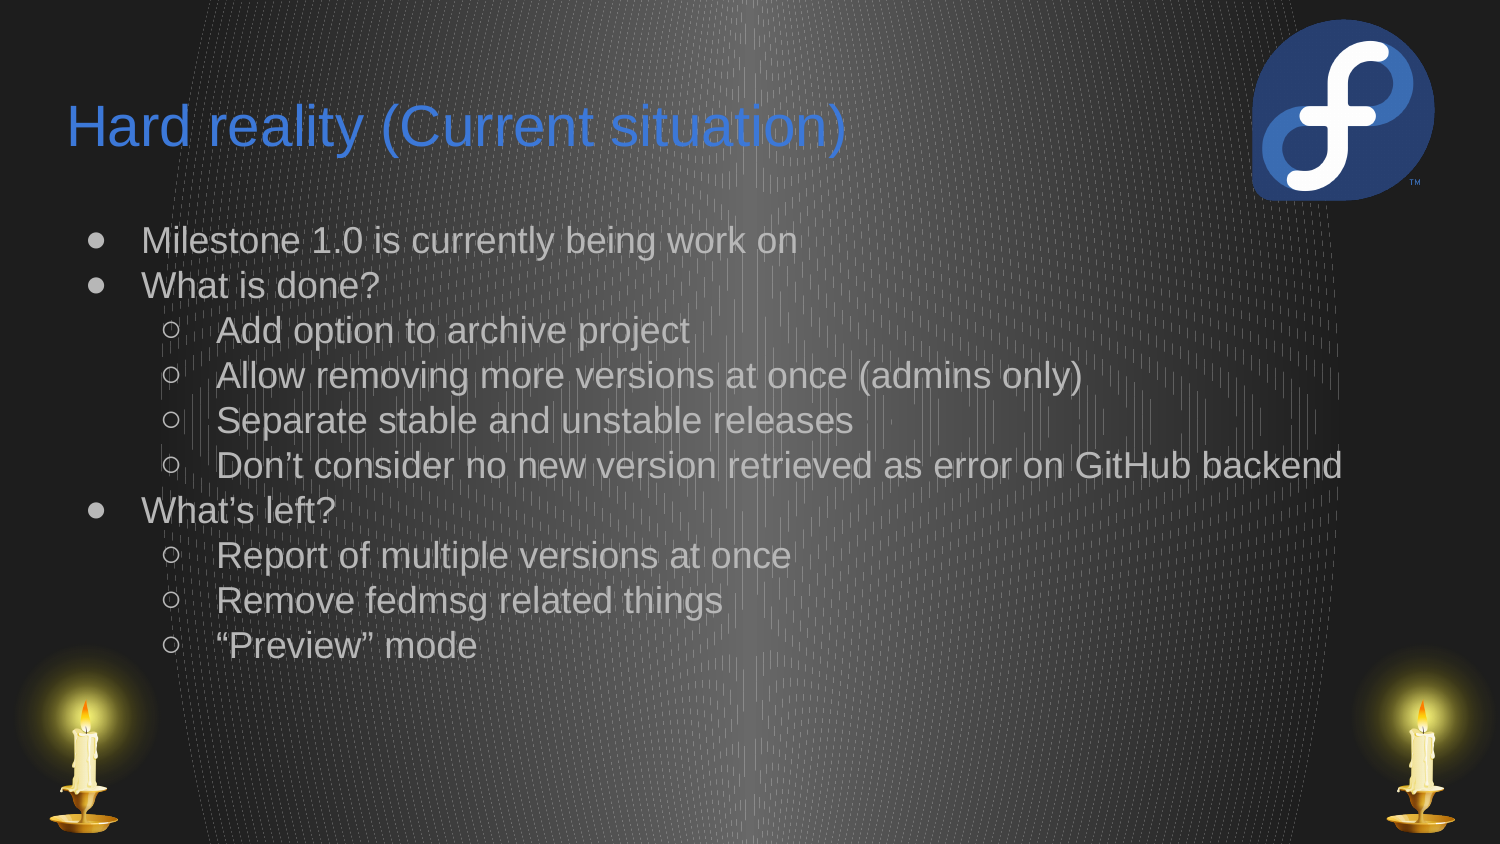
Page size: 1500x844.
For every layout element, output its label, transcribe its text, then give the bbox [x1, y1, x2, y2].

picture [10, 640, 163, 835]
picture [1252, 19, 1435, 201]
title Hard reality (Current situation) [51, 72, 1252, 167]
text_box Milestone 1.0 is currently being work on What is done? Add option to archive project Allow removing more versions at once (admins only) Separate stable and unstable releases Don’t consider no new version retrieved as error on GitHub backend What’s left? Report of multiple versions at once Remove fedmsg related things “Preview” mode [51, 200, 1434, 796]
picture [1347, 640, 1500, 835]
